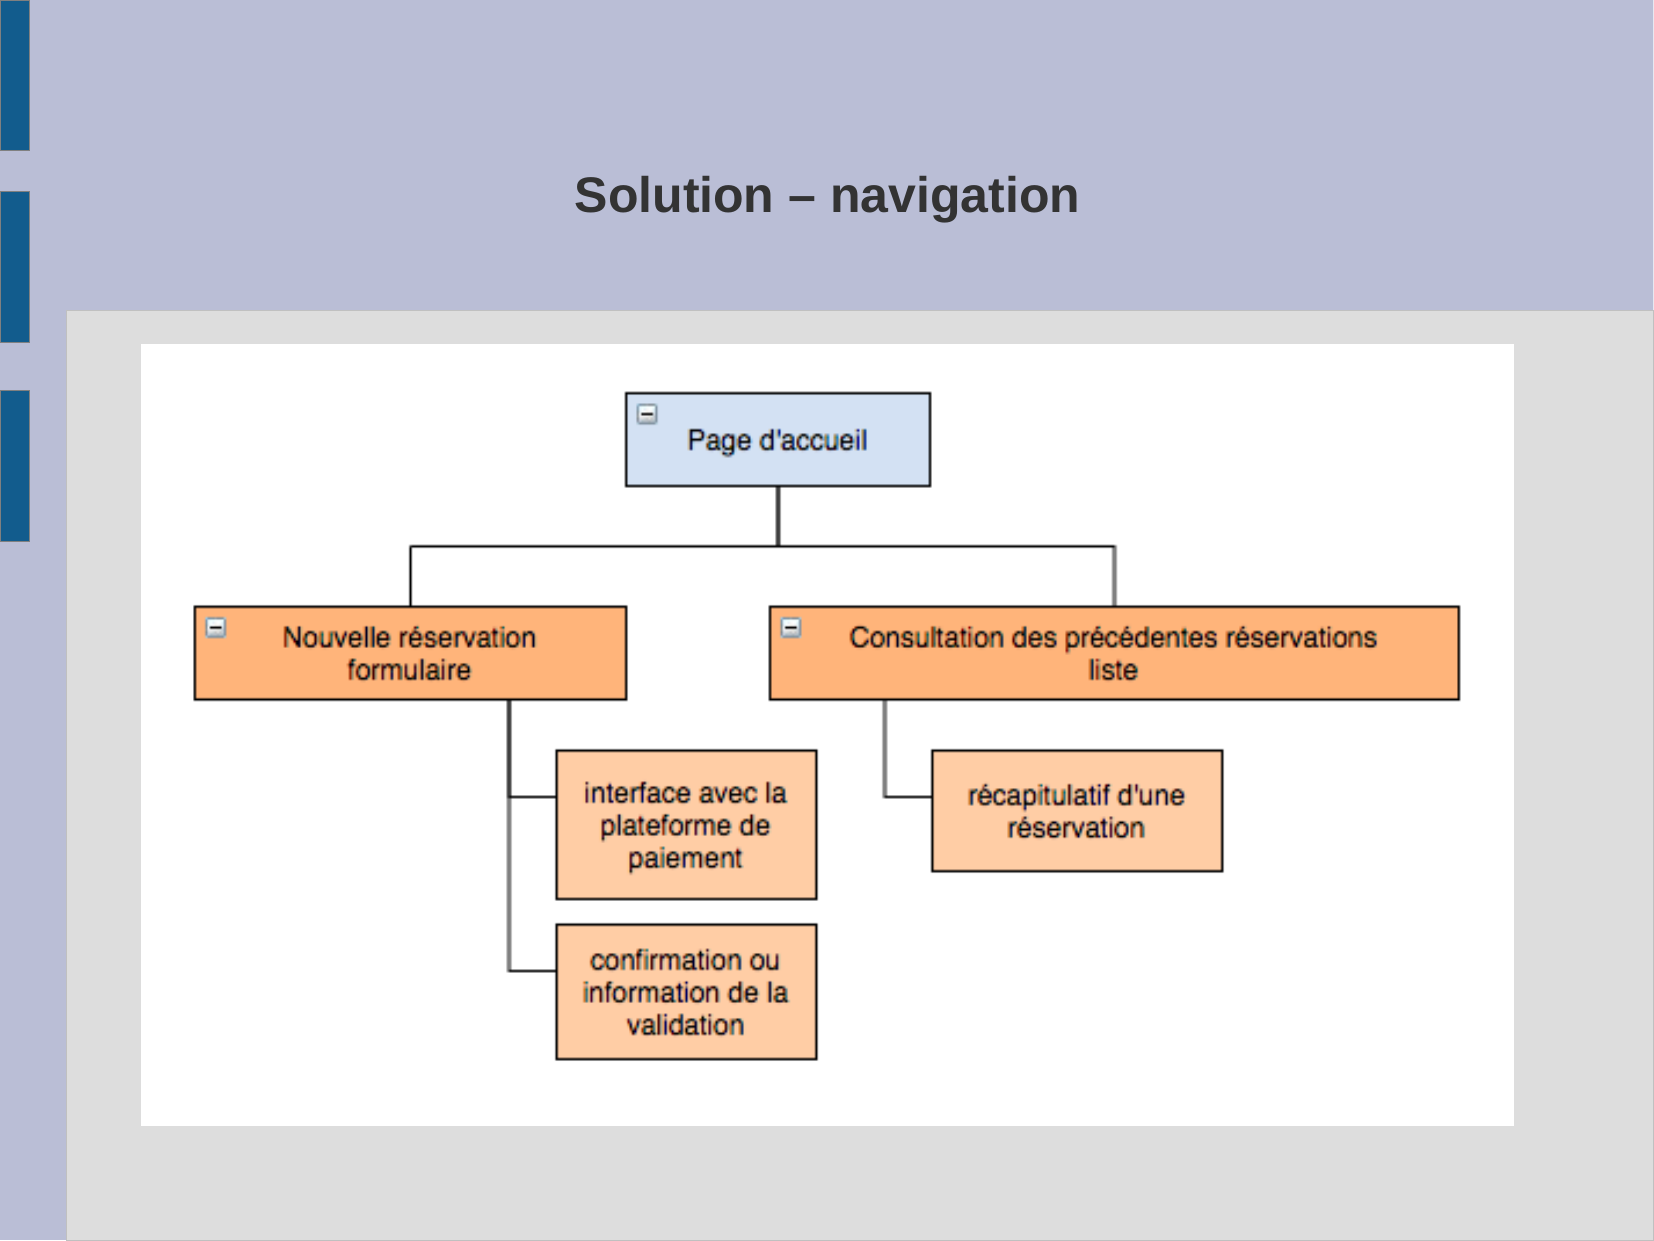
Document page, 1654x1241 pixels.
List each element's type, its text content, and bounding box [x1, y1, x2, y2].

picture [141, 344, 1514, 1126]
title Solution – navigation [121, 91, 1534, 299]
